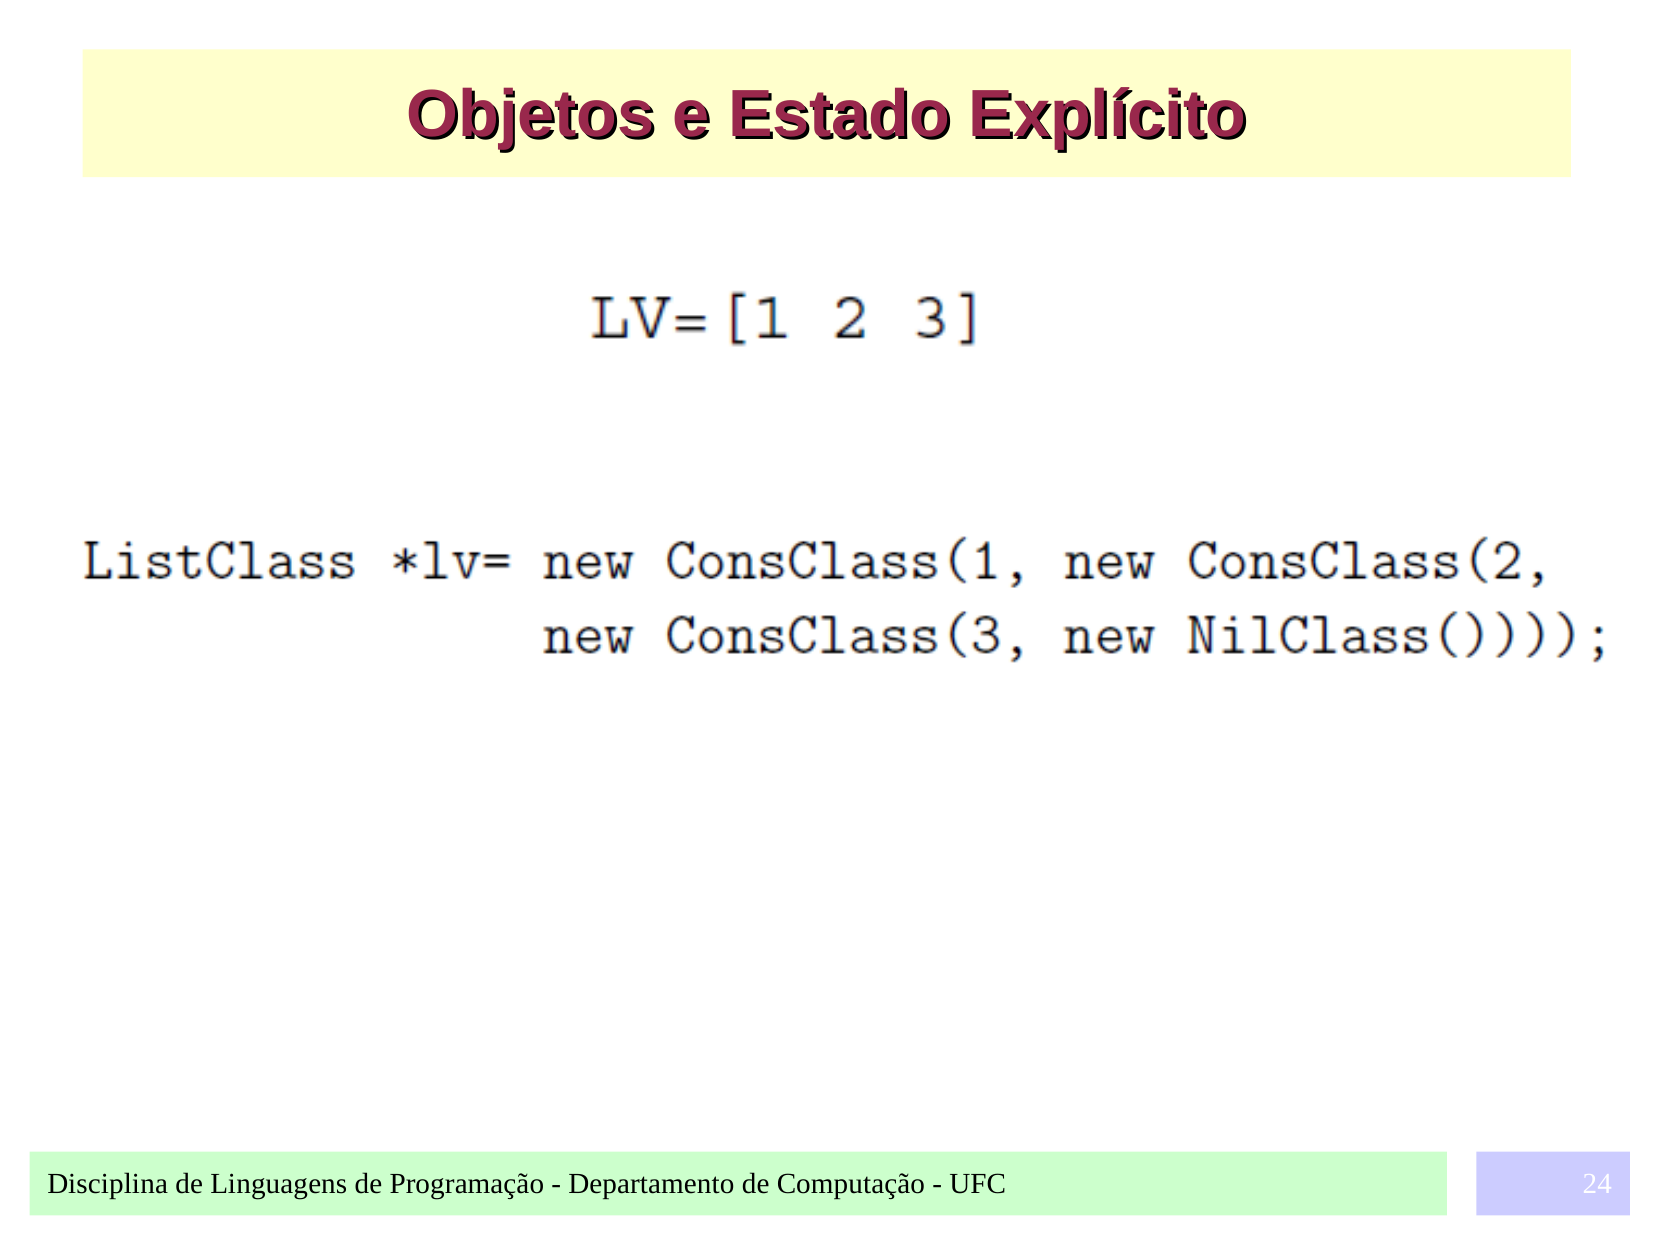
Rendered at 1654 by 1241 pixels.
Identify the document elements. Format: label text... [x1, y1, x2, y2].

title Objetos e Estado Explícito [82, 49, 1571, 178]
picture [81, 531, 1625, 680]
picture [558, 265, 1094, 355]
